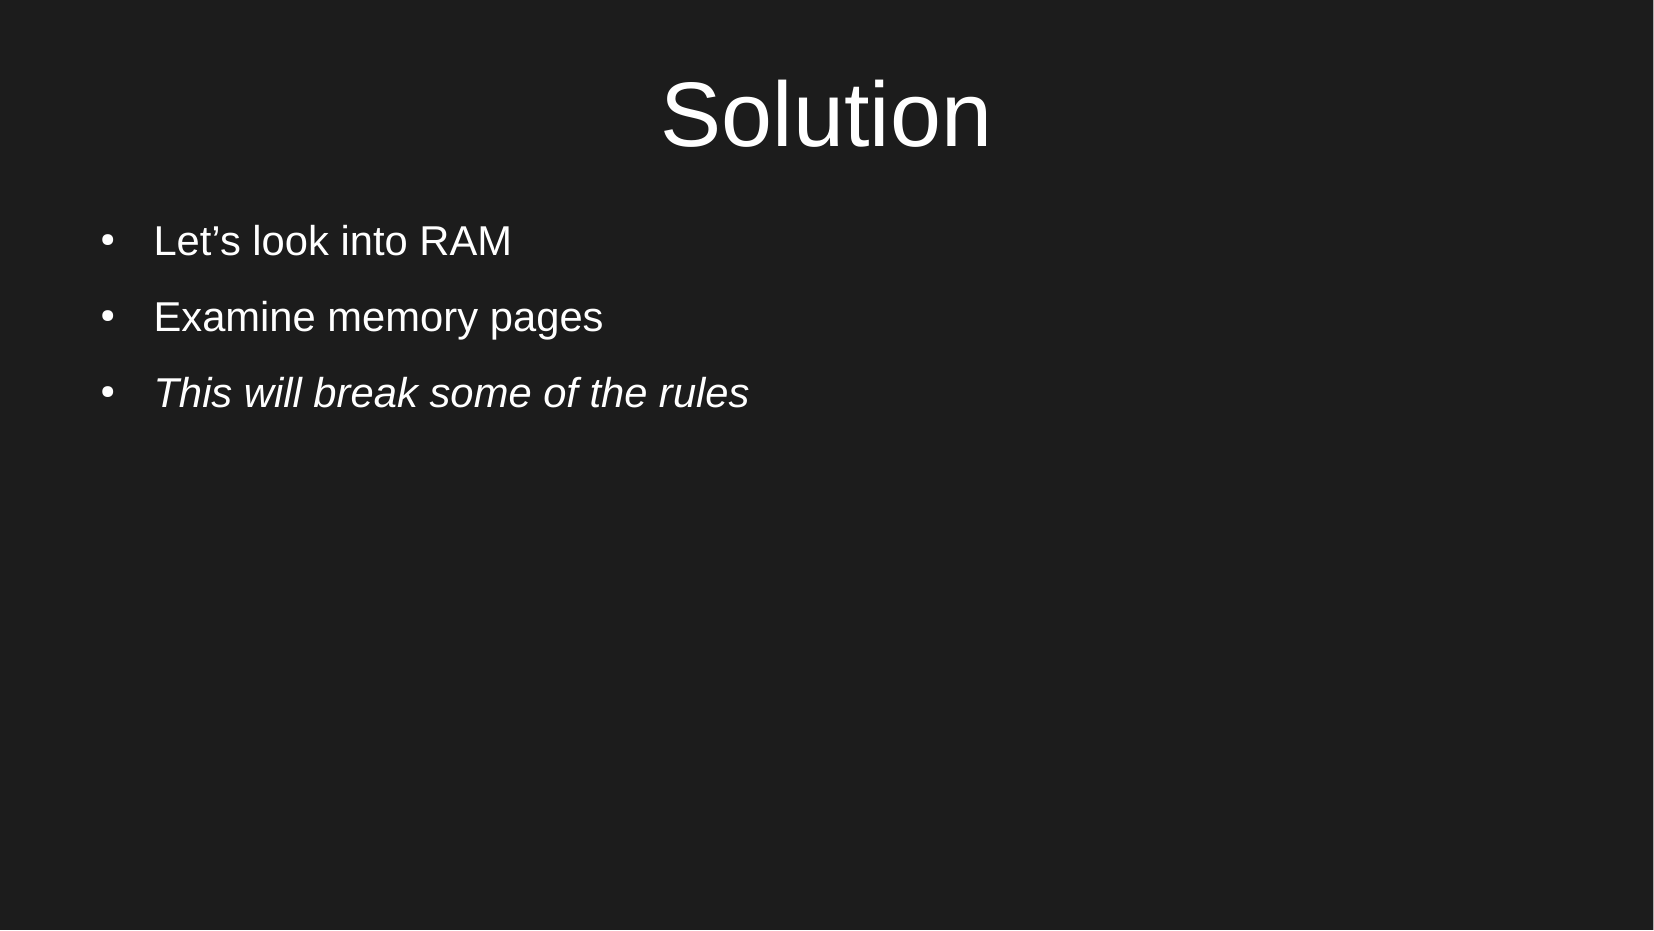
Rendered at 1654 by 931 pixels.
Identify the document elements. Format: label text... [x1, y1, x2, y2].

title Solution [82, 37, 1571, 193]
list Let’s look into RAM Examine memory pages This will break some of the rules [82, 217, 1571, 758]
